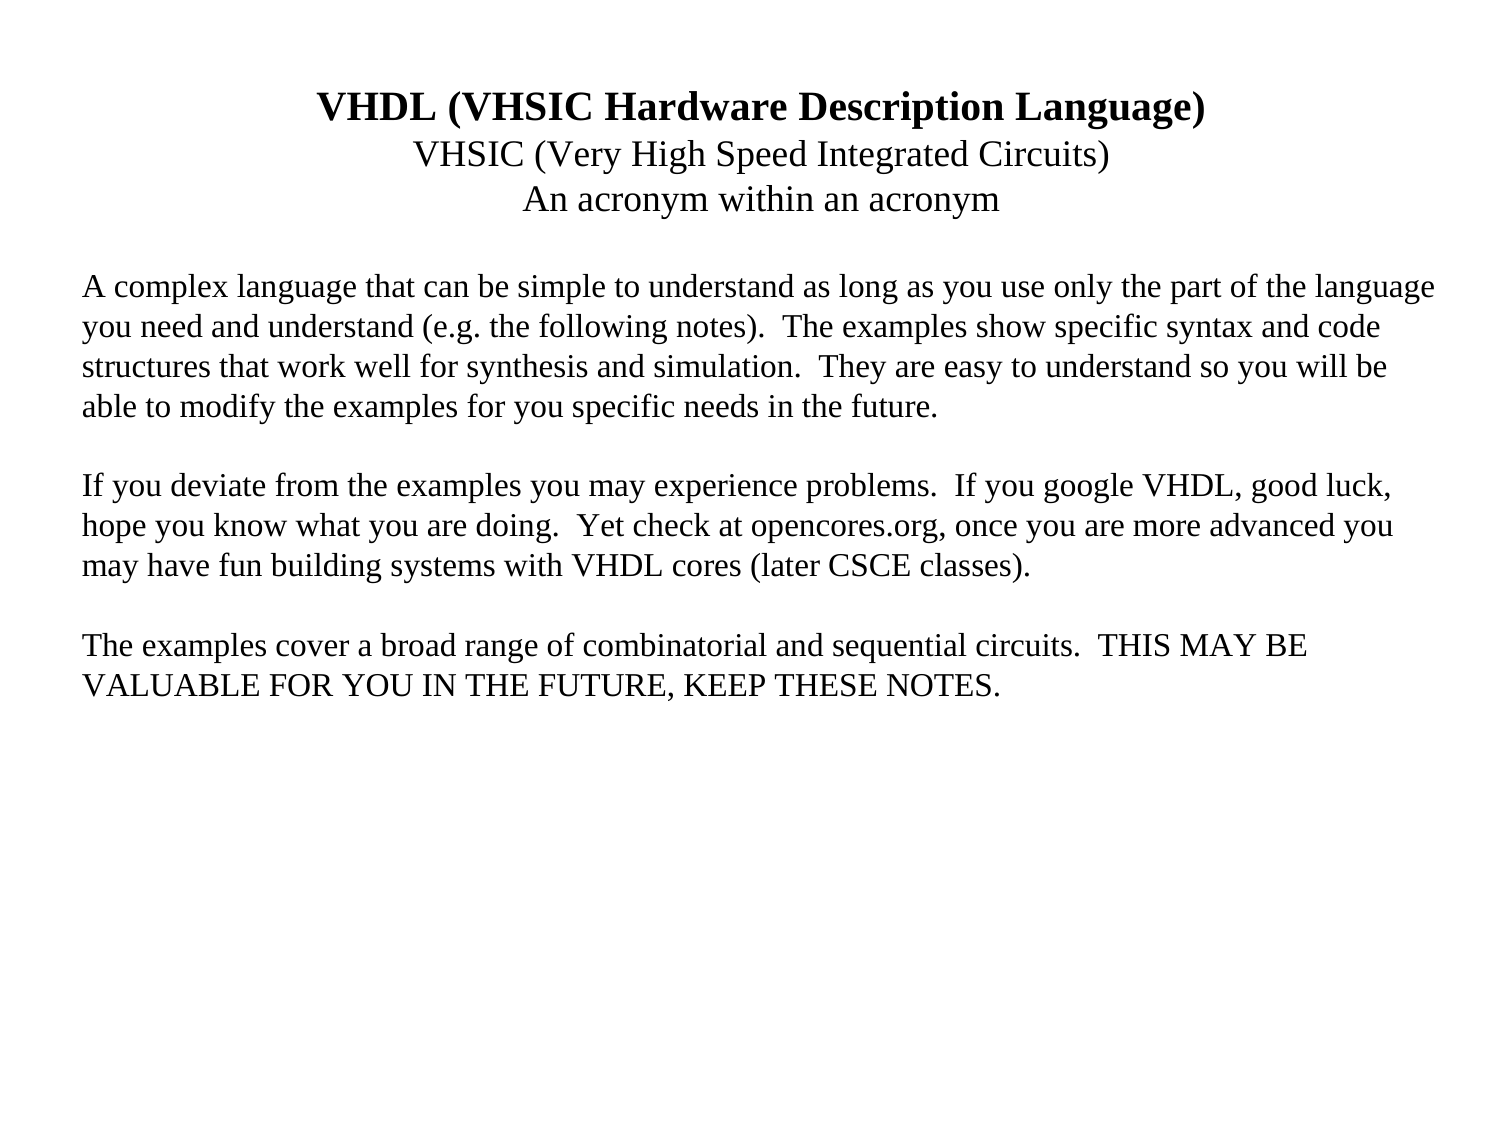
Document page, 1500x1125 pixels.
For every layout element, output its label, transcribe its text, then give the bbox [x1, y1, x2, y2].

text_box VHDL (VHSIC Hardware Description Language) VHSIC (Very High Speed Integrated Circuits) An acronym within an acronym A complex language that can be simple to understand as long as you use only the part of the language you need and understand (e.g. the following notes). The examples show specific syntax and code structures that work well for synthesis and simulation. They are easy to understand so you will be able to modify the examples for you specific needs in the future. If you deviate from the examples you may experience problems. If you google VHDL, good luck, hope you know what you are doing. Yet check at opencores.org, once you are more advanced you may have fun building systems with VHDL cores (later CSCE classes). The examples cover a broad range of combinatorial and sequential circuits. THIS MAY BE VALUABLE FOR YOU IN THE FUTURE, KEEP THESE NOTES. [67, 71, 1456, 1073]
